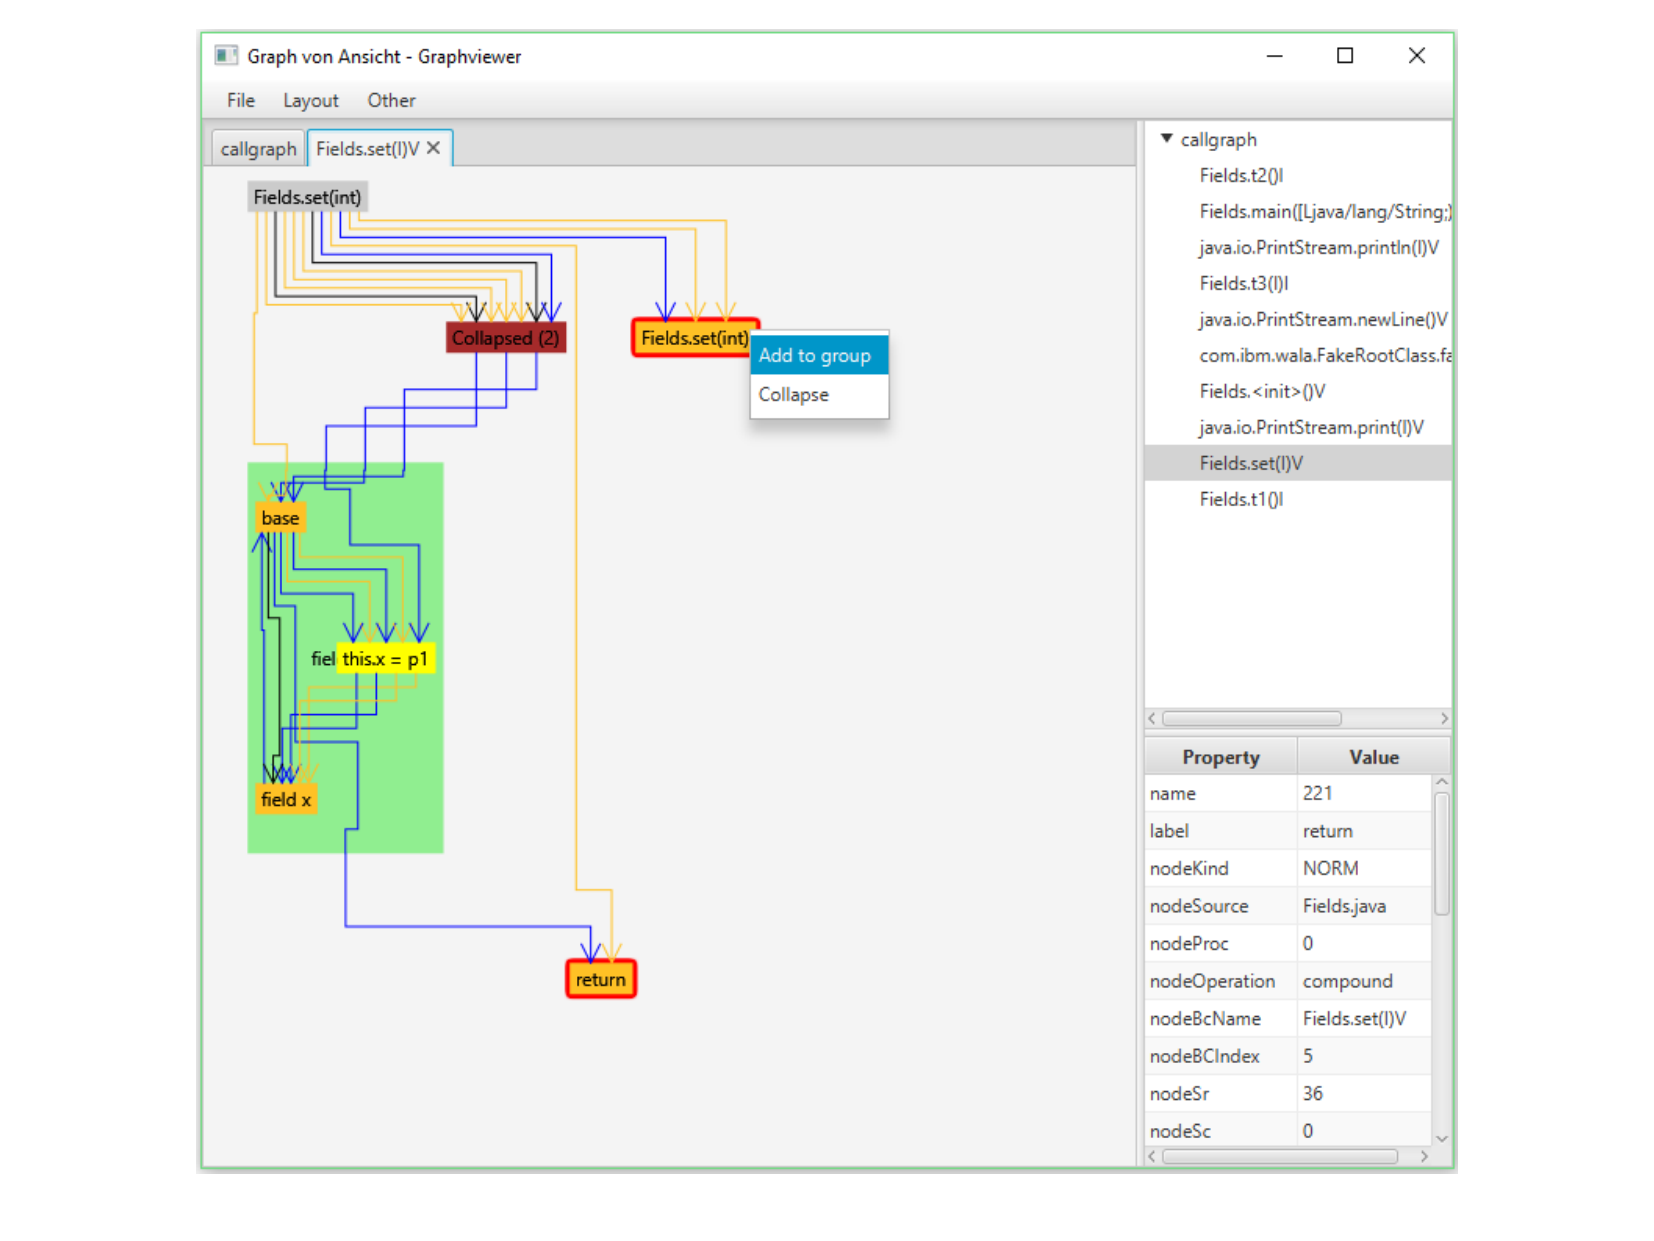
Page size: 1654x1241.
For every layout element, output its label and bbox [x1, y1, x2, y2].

picture [196, 29, 1458, 1174]
